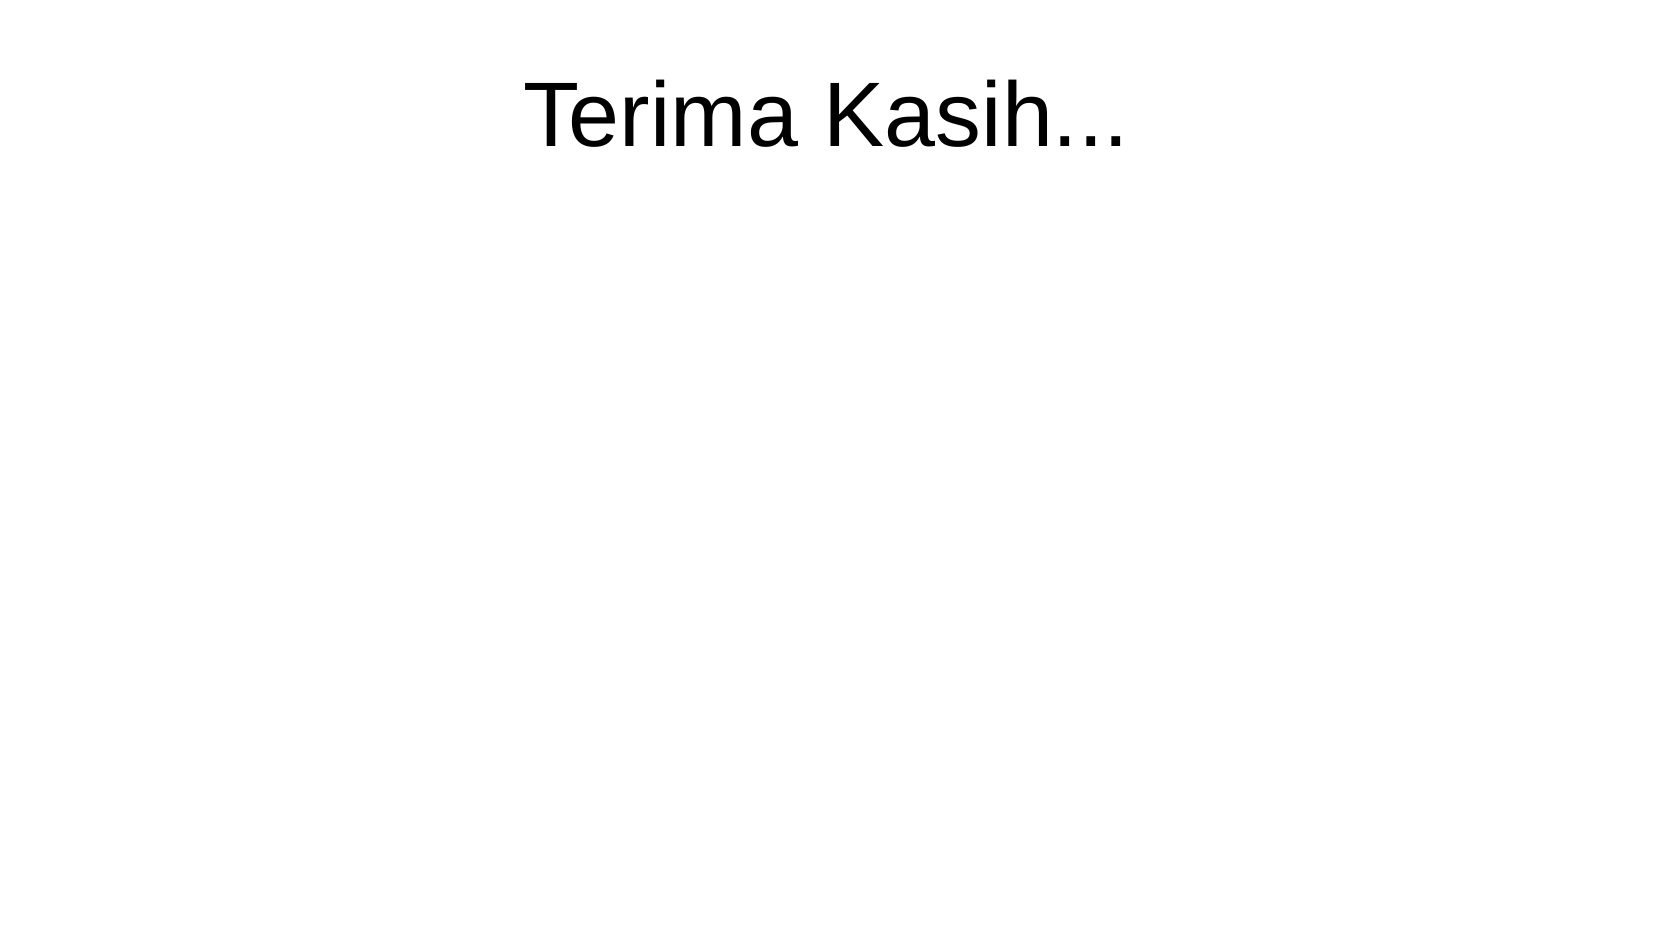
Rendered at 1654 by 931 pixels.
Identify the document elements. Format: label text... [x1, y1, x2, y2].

title Terima Kasih... [82, 37, 1571, 193]
